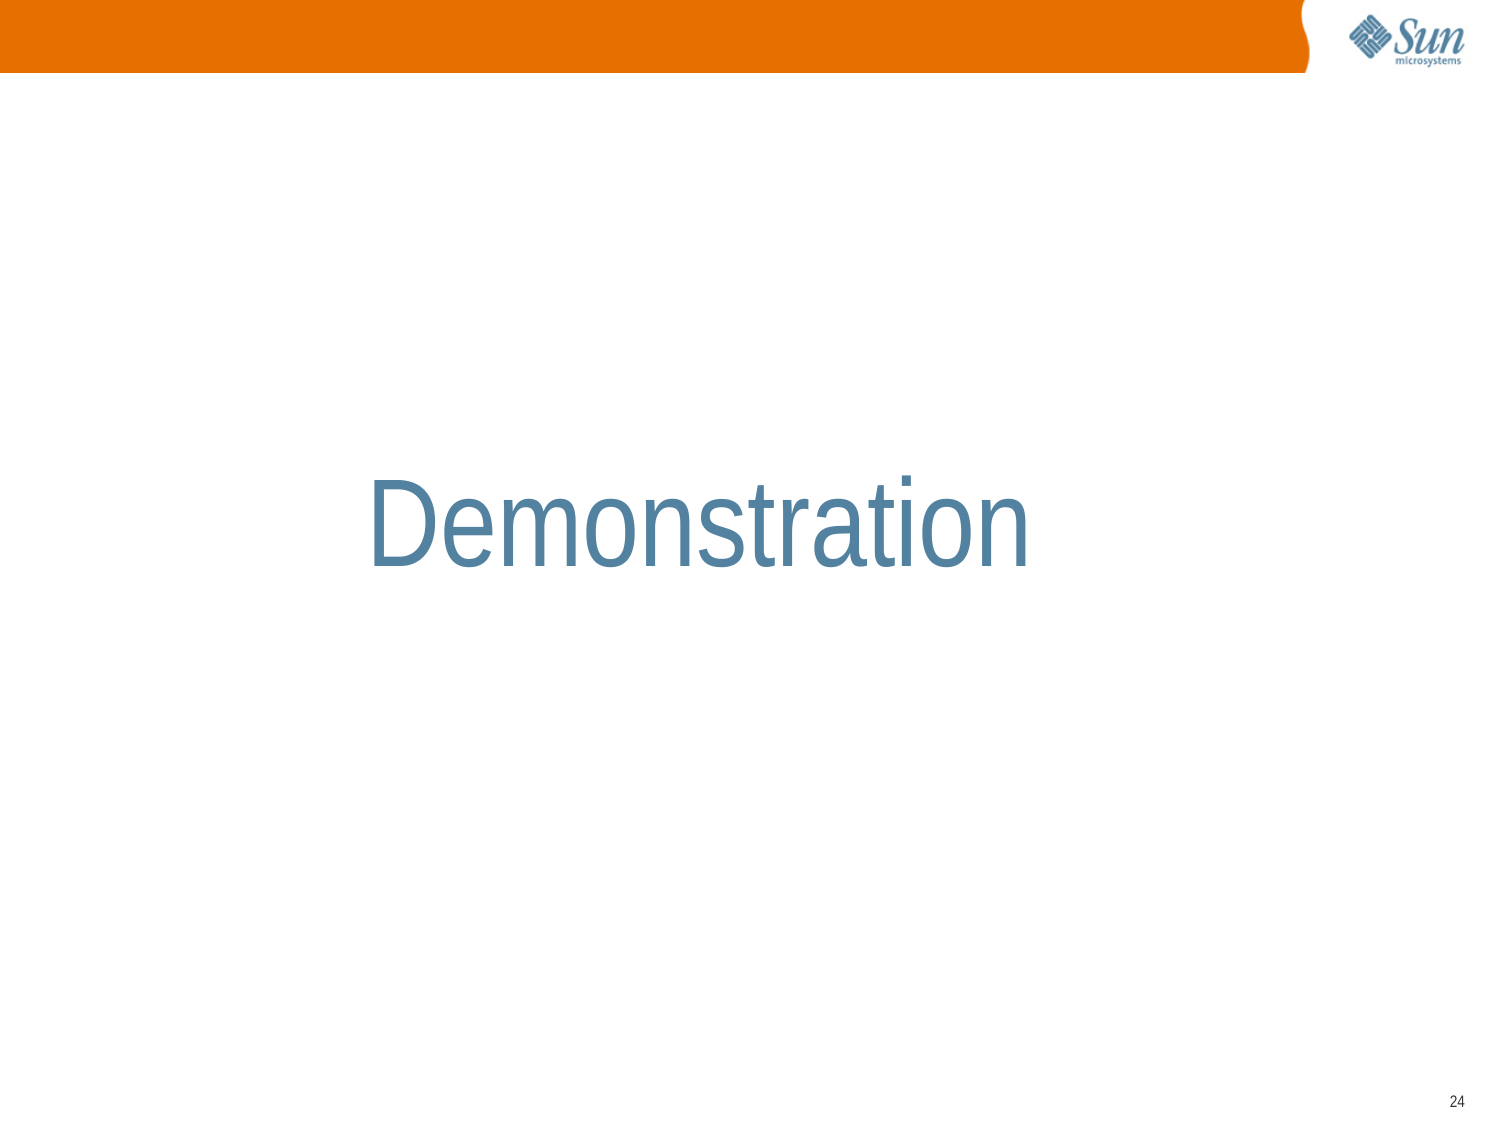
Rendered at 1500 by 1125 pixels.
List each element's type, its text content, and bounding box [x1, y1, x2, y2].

text_box Demonstration [106, 329, 1395, 732]
picture [0, 0, 1500, 73]
